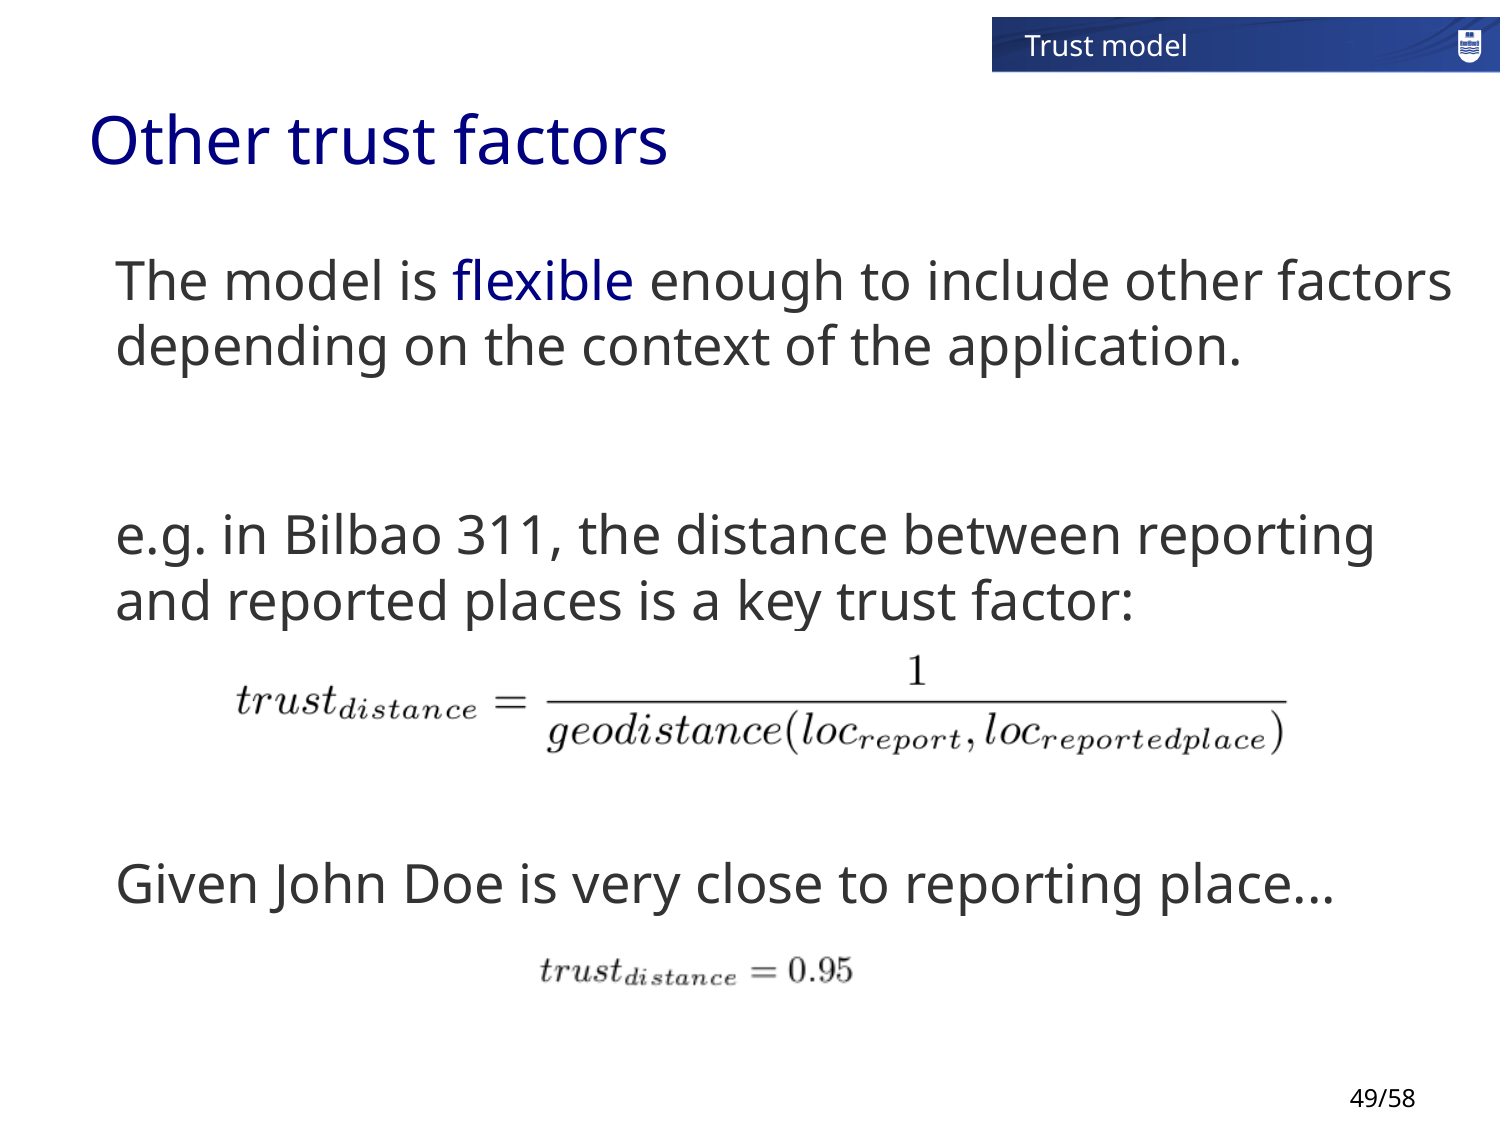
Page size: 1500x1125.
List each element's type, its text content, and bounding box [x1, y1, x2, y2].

picture [519, 927, 888, 1010]
list The model is flexible enough to include other factors depending on the context of the application. e.g. in Bilbao 311, the distance between reporting and reported places is a key trust factor: Given John Doe is very close to reporting place... [100, 238, 1495, 1016]
text_box Trust model [1009, 17, 1483, 67]
picture [212, 631, 1300, 775]
picture [992, 17, 1500, 73]
title Other trust factors [2, 99, 1365, 177]
